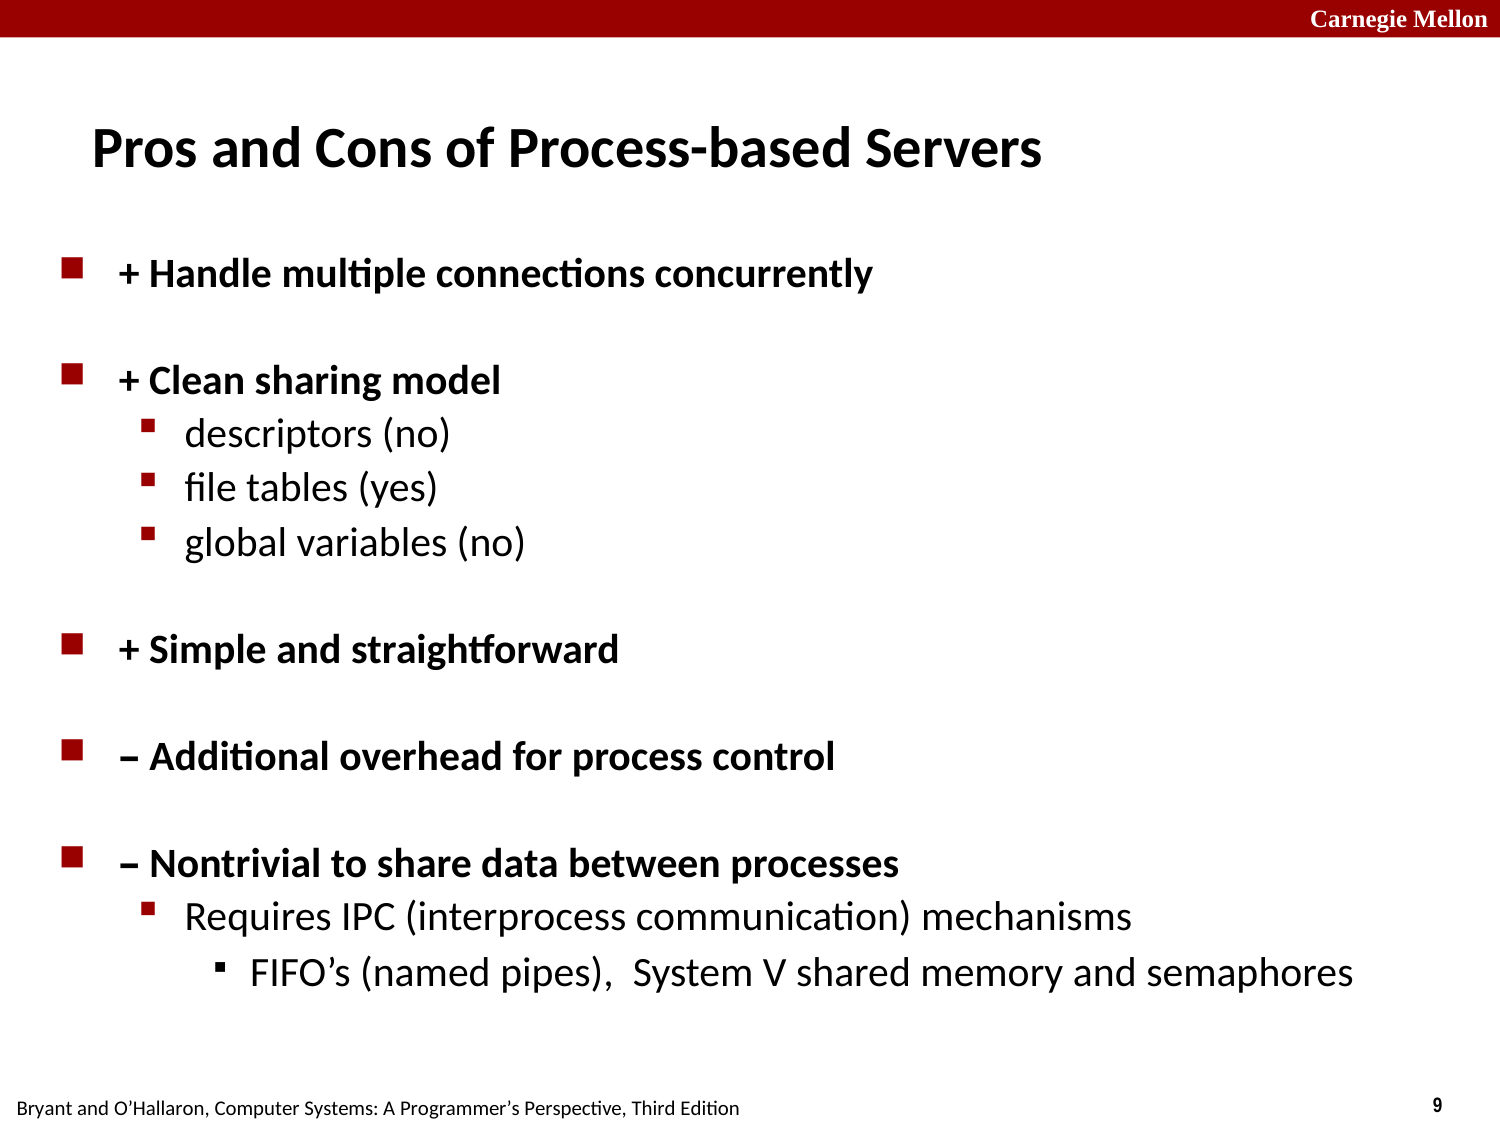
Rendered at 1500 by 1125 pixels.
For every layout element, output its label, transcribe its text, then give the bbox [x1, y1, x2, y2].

list + Handle multiple connections concurrently + Clean sharing model descriptors (no) file tables (yes) global variables (no) + Simple and straightforward – Additional overhead for process control – Nontrivial to share data between processes Requires IPC (interprocess communication) mechanisms FIFO’s (named pipes), System V shared memory and semaphores [47, 246, 1481, 1052]
title Pros and Cons of Process-based Servers [77, 58, 1493, 230]
